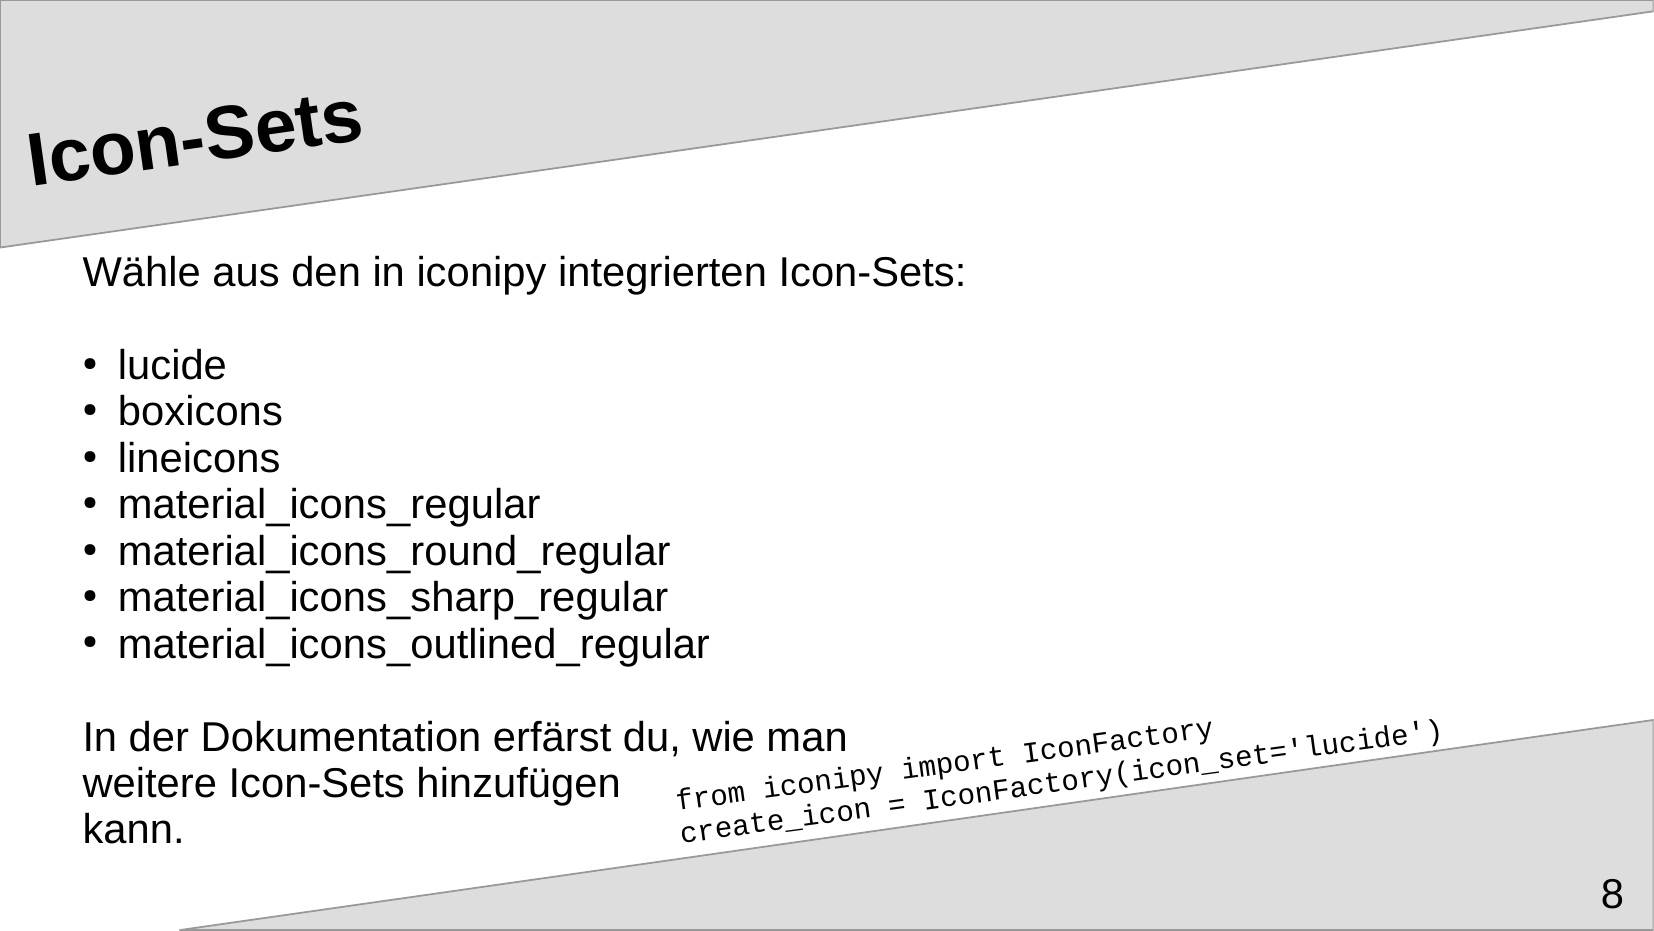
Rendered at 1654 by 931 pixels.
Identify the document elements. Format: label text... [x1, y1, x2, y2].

title Icon-Sets [16, 0, 1501, 239]
text_box from iconipy import IconFactory create_icon = IconFactory(icon_set='lucide') [658, 643, 1654, 931]
list Wähle aus den in iconipy integrierten Icon-Sets: lucide boxicons lineicons material_icons_regular material_icons_round_regular material_icons_sharp_regular material_icons_outlined_regular In der Dokumentation erfärst du, wie man weitere Icon-Sets hinzufügen kann. [82, 248, 1538, 853]
